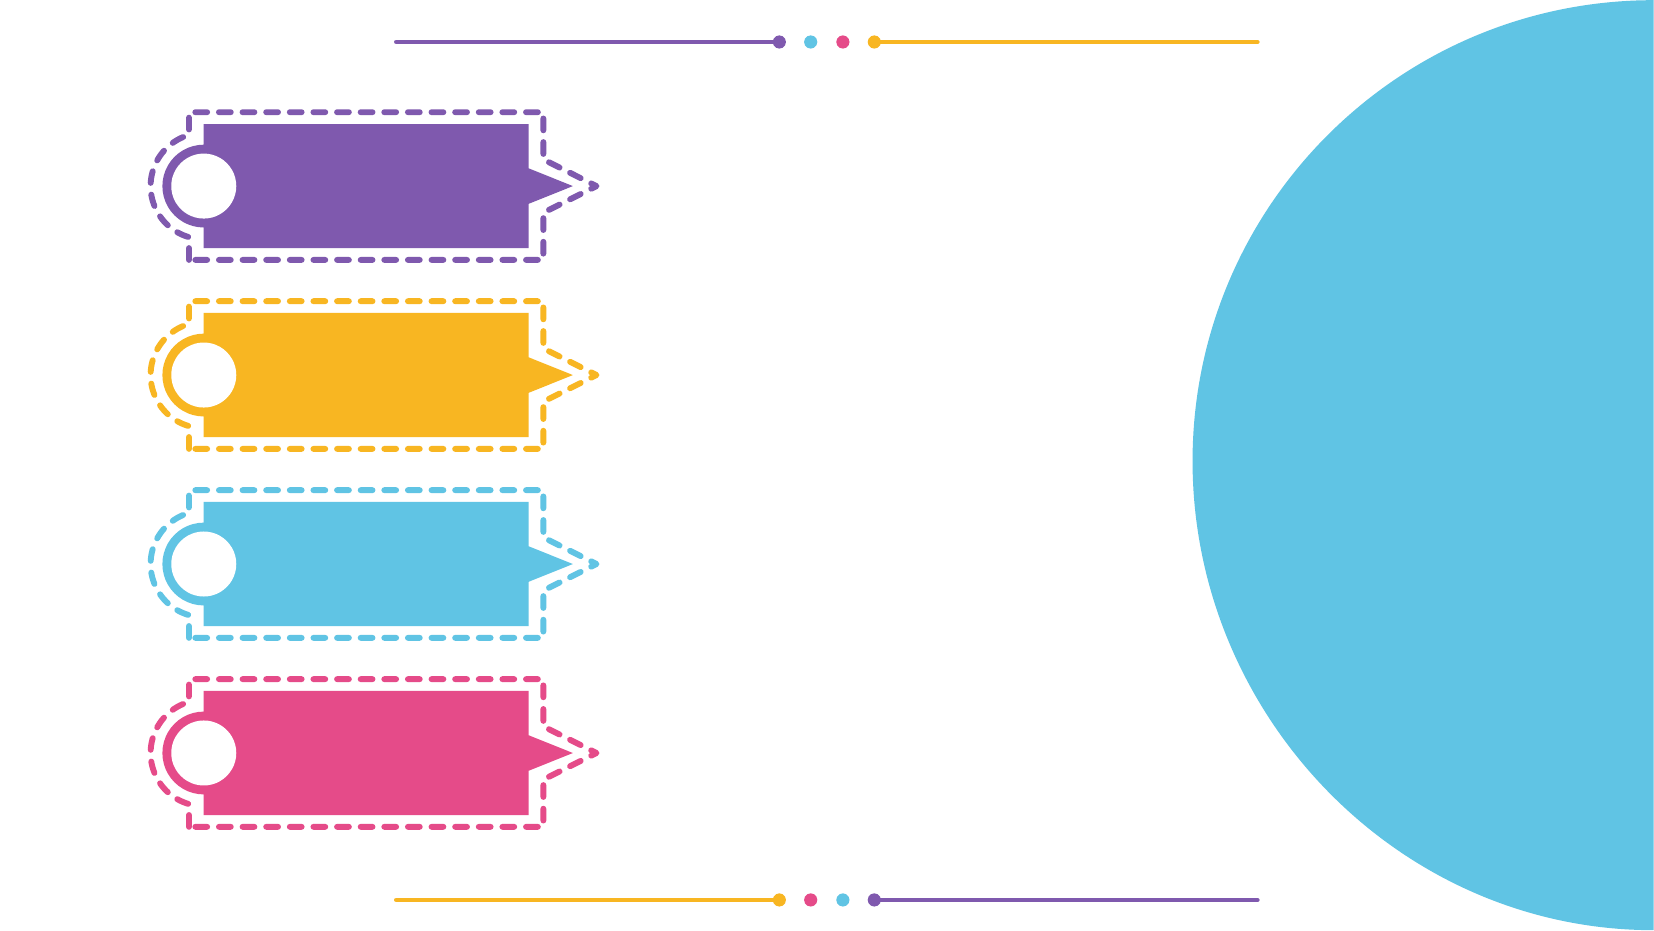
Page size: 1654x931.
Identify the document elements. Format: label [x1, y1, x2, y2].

text_box [150, 490, 597, 638]
text_box [150, 301, 597, 449]
text_box [150, 679, 597, 827]
text_box [150, 112, 597, 260]
